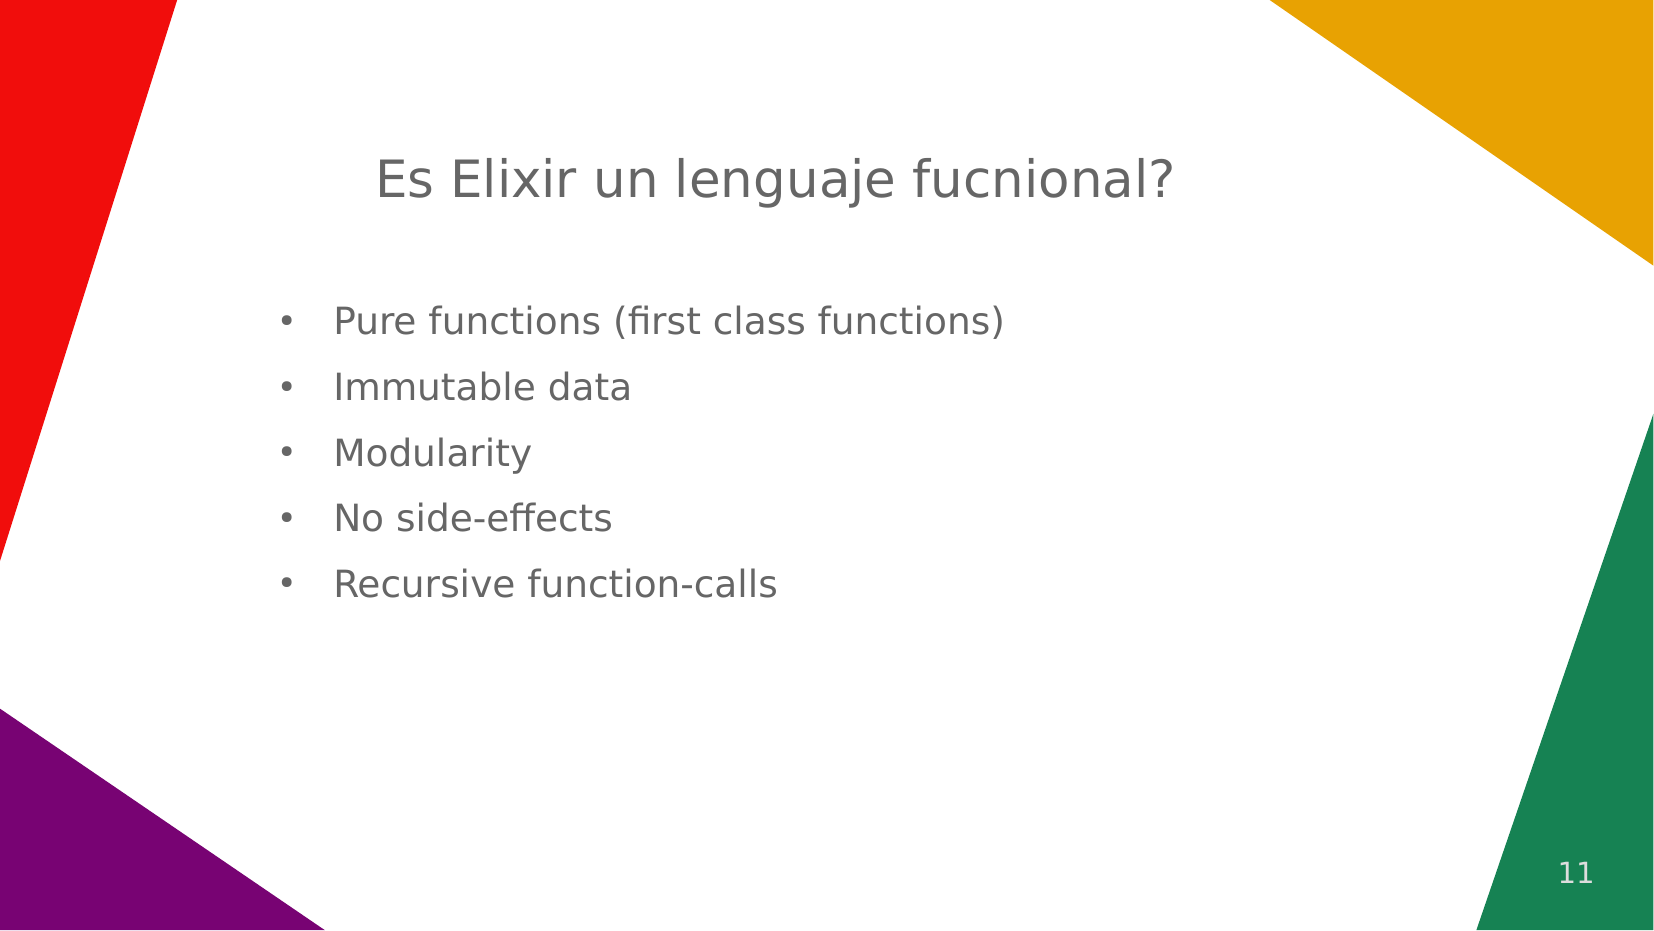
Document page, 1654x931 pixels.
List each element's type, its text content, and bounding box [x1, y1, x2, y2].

list Pure functions (first class functions) Immutable data Modularity No side-effects Recursive function-calls [262, 300, 1051, 788]
list Es Elixir un lenguaje fucnional? [375, 150, 1201, 226]
